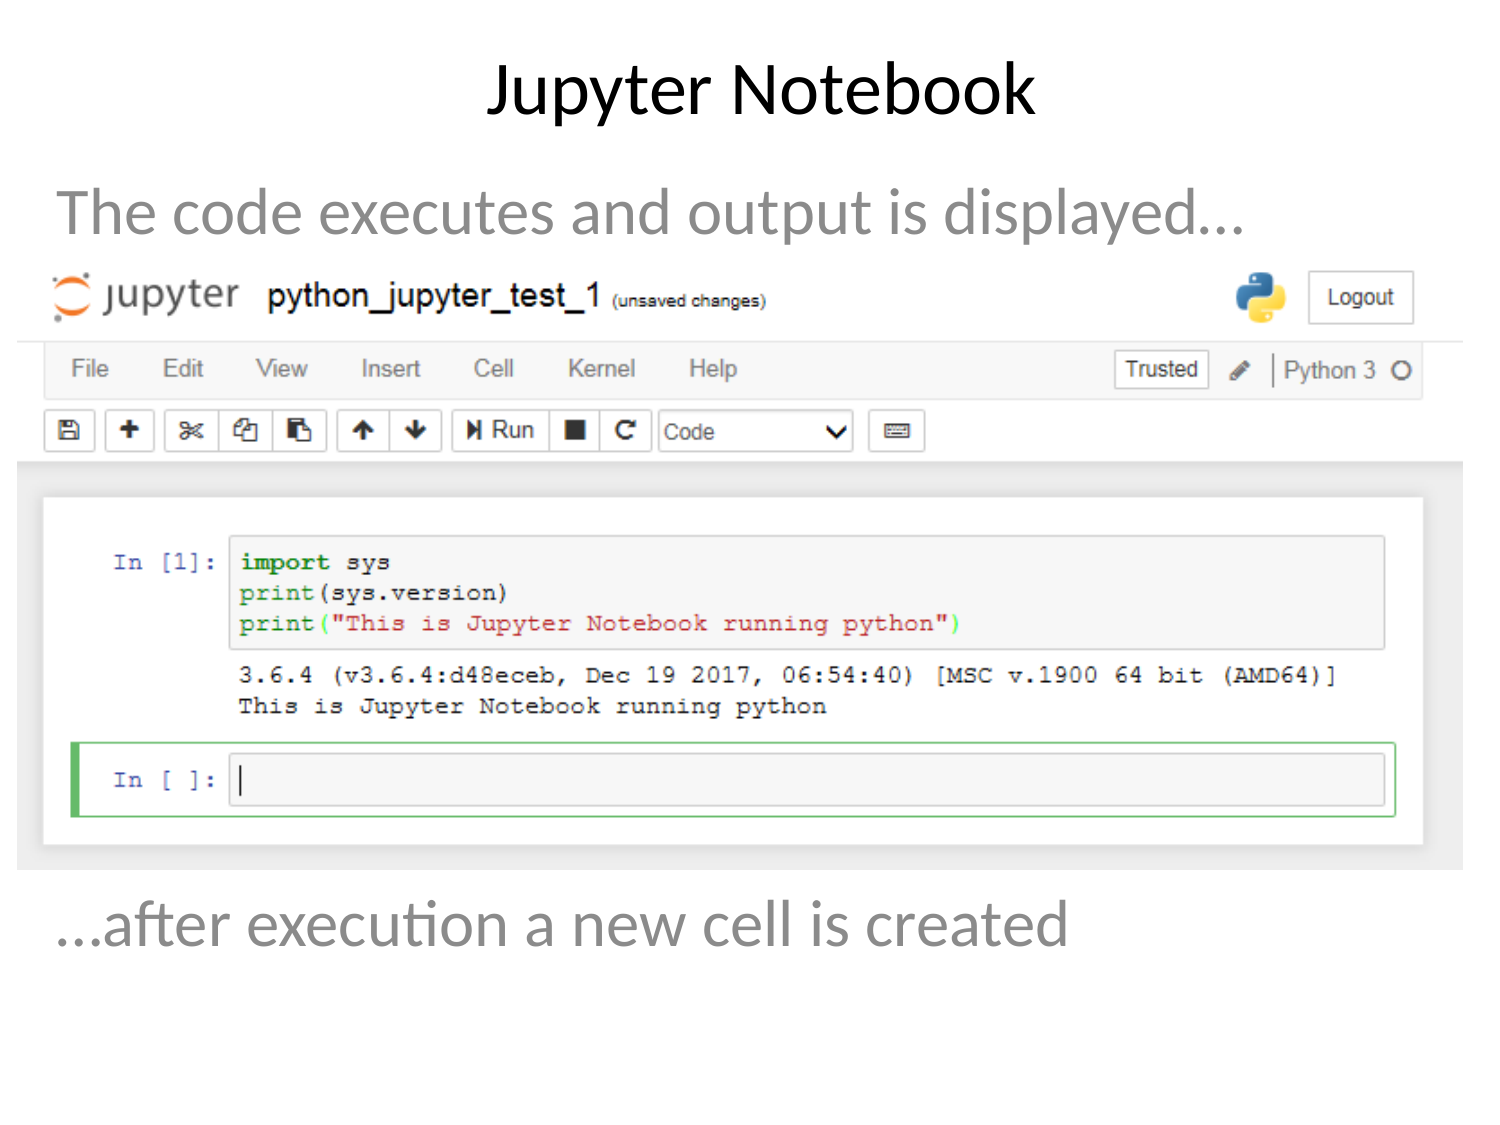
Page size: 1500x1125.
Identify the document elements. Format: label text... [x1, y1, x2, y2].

picture [17, 262, 1463, 870]
text_box The code executes and output is displayed… [41, 160, 1436, 262]
text_box …after execution a new cell is created [41, 872, 1436, 975]
title Jupyter Notebook [123, 30, 1399, 138]
